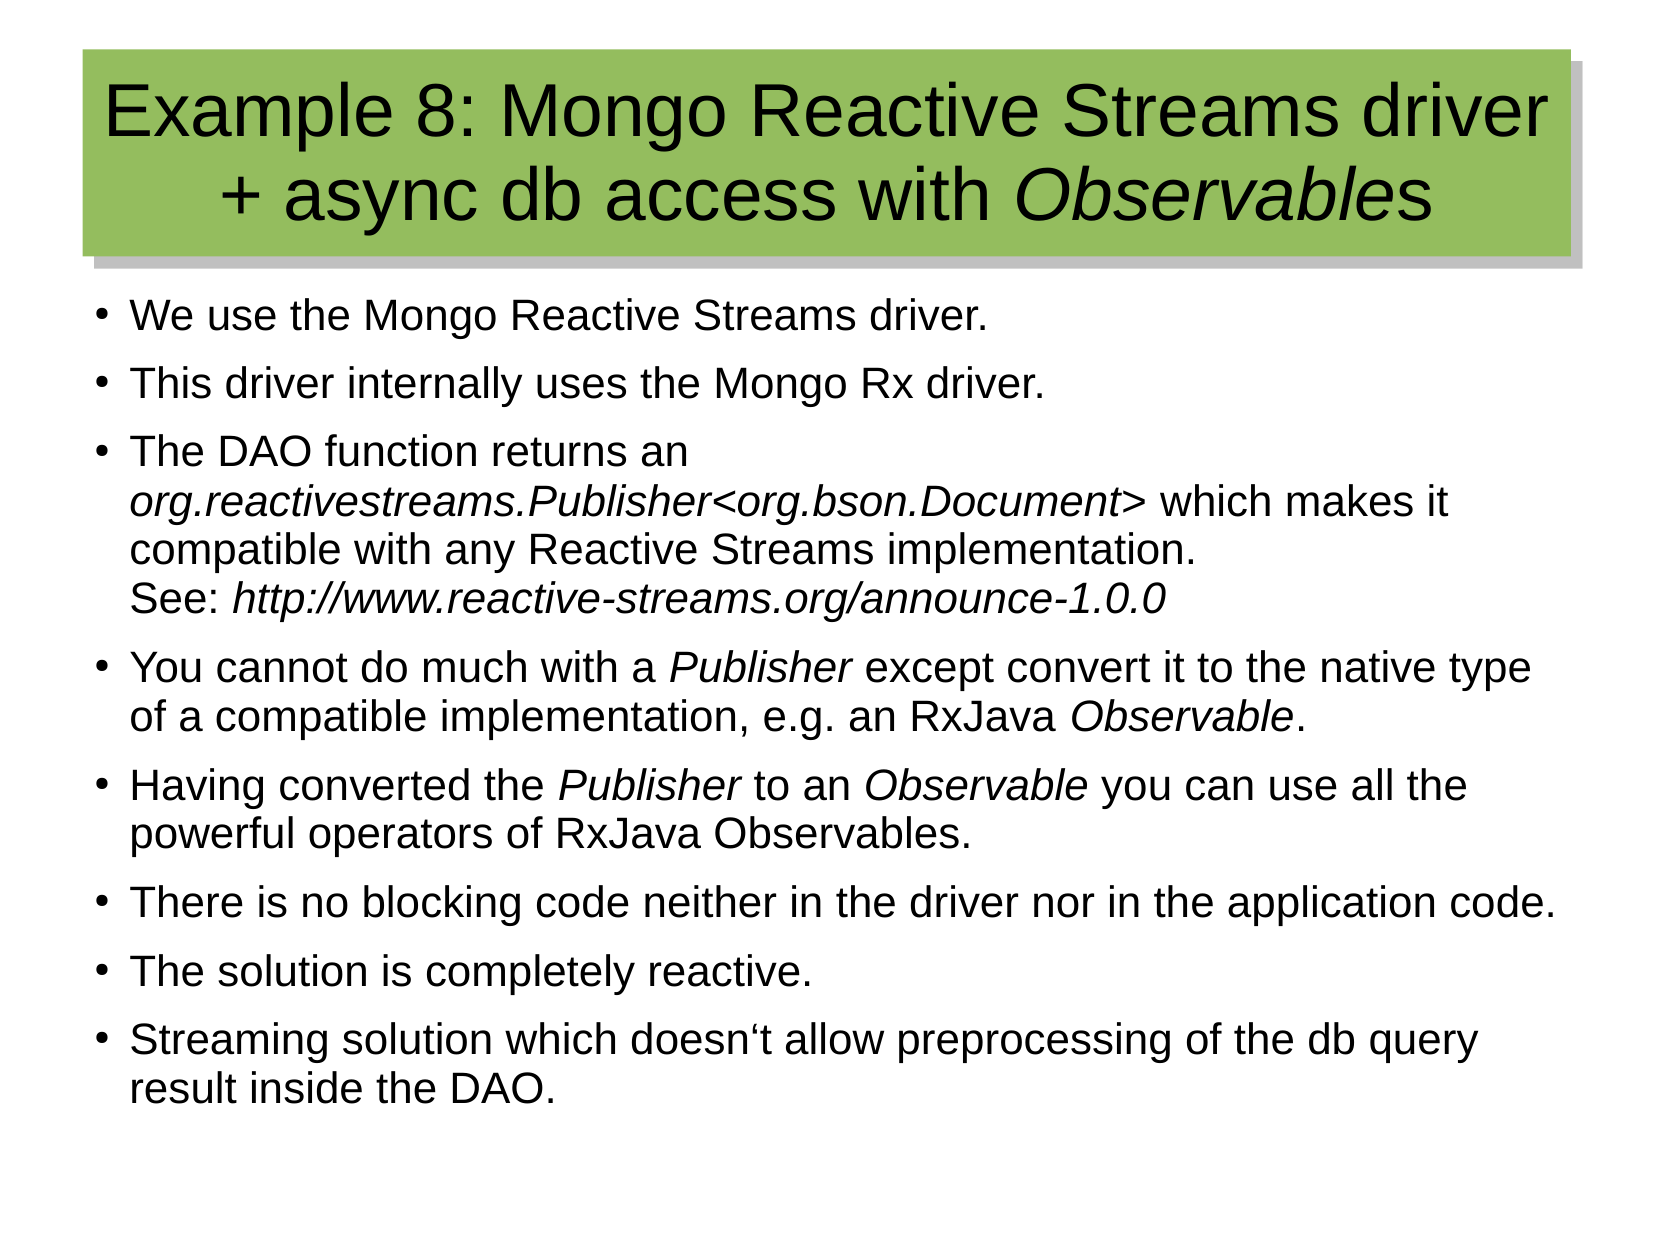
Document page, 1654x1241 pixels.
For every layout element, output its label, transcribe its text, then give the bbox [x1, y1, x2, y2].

list We use the Mongo Reactive Streams driver. This driver internally uses the Mongo Rx driver. The DAO function returns an org.reactivestreams.Publisher<org.bson.Document> which makes it compatible with any Reactive Streams implementation. See: http://www.reactive-streams.org/announce-1.0.0 You cannot do much with a Publisher except convert it to the native type of a compatible implementation, e.g. an RxJava Observable. Having converted the Publisher to an Observable you can use all the powerful operators of RxJava Observables. There is no blocking code neither in the driver nor in the application code. The solution is completely reactive. Streaming solution which doesn‘t allow preprocessing of the db query result inside the DAO. [82, 290, 1571, 1170]
title Example 8: Mongo Reactive Streams driver + async db access with Observables [82, 49, 1571, 257]
